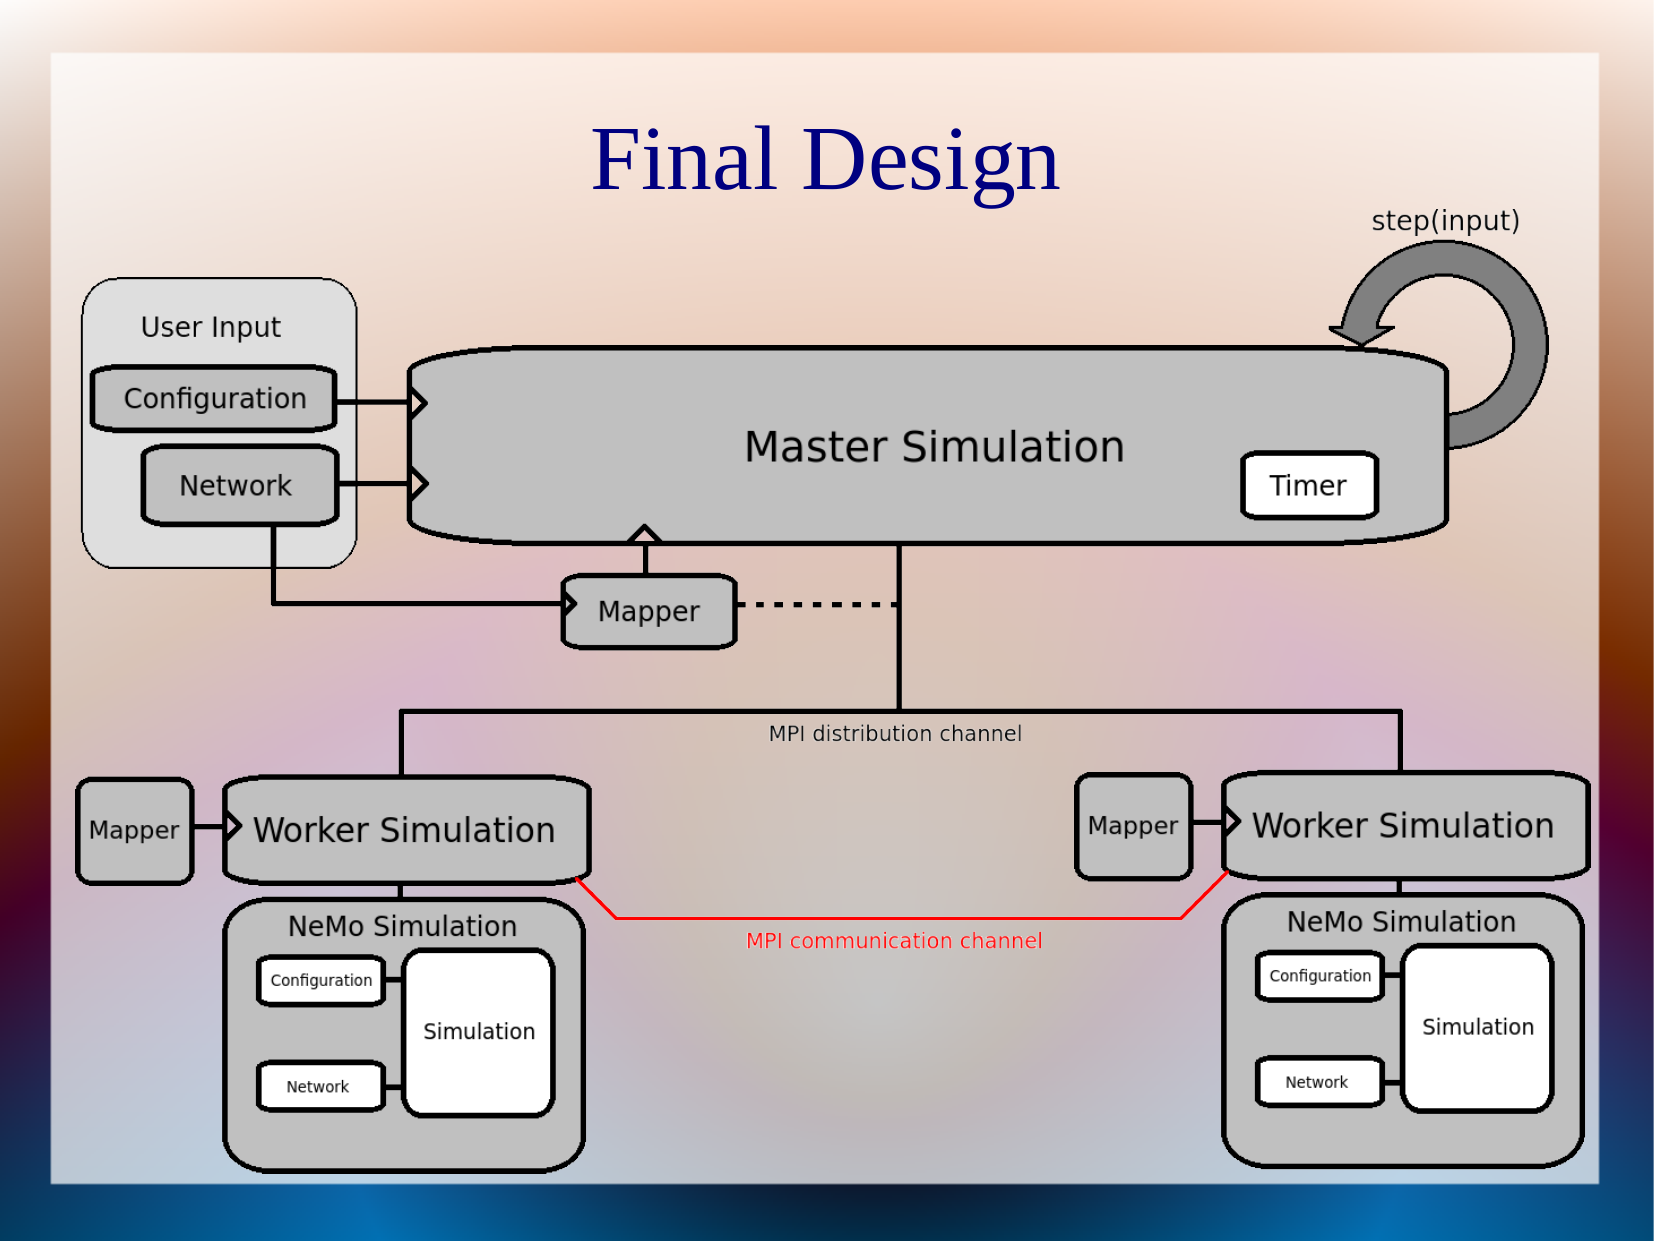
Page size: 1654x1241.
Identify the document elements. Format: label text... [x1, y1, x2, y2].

title Final Design [82, 55, 1571, 209]
picture [0, 0, 1654, 1241]
